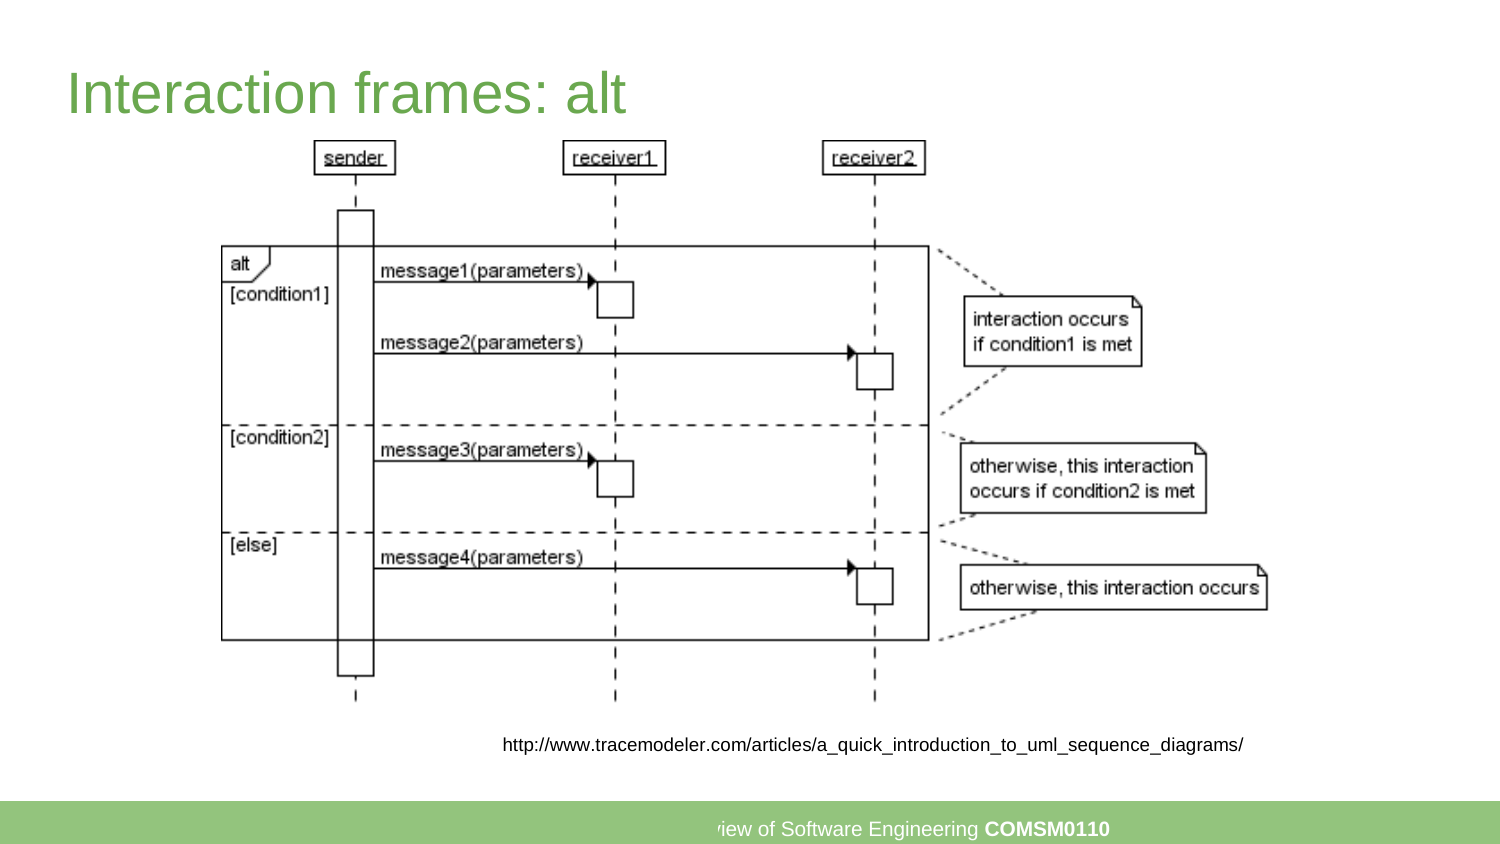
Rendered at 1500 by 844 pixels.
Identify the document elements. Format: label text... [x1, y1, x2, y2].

picture [221, 140, 1270, 713]
text_box http://www.tracemodeler.com/articles/a_quick_introduction_to_uml_sequence_diagrams/ [487, 725, 1275, 763]
title Interaction frames: alt [51, 40, 1449, 135]
